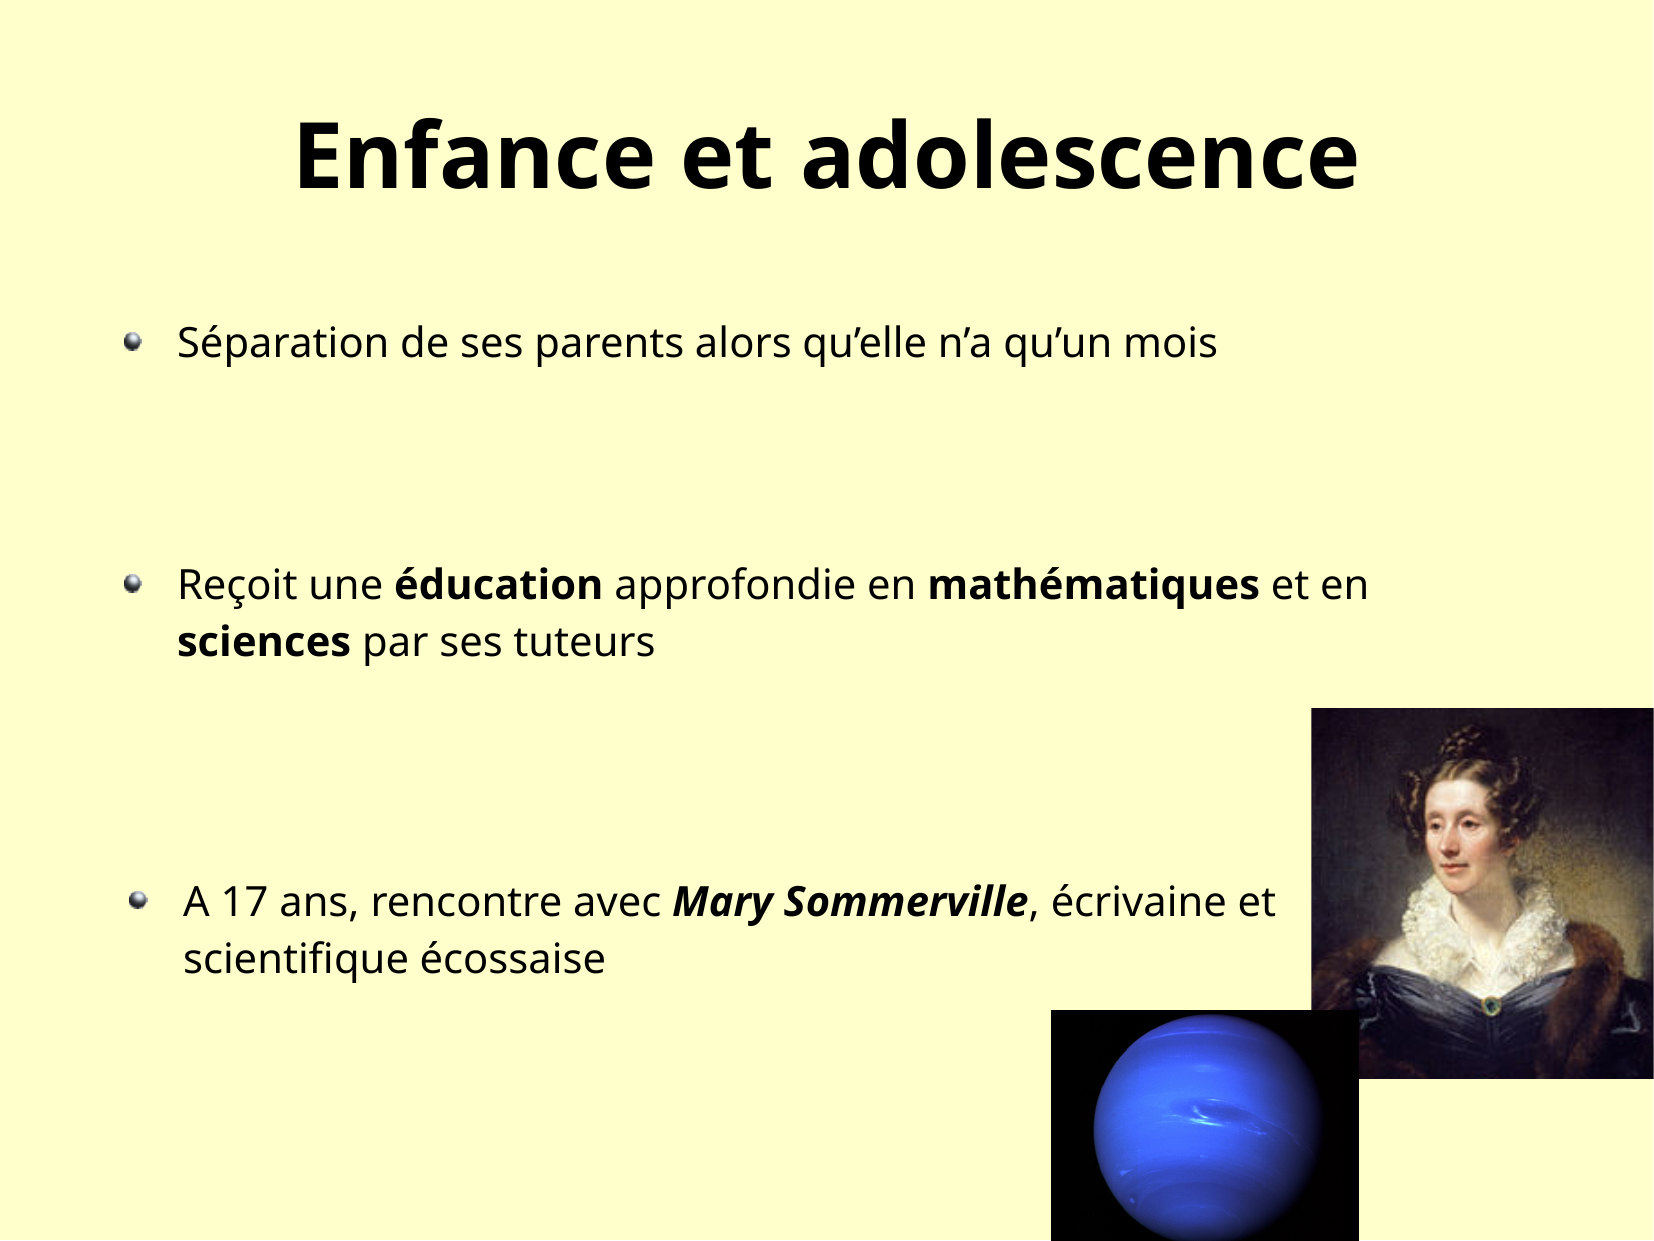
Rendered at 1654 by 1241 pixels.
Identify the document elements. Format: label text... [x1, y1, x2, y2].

list A 17 ans, rencontre avec Mary Sommerville, écrivaine et scientifique écossaise [112, 785, 1311, 1046]
list Reçoit une éducation approfondie en mathématiques et en sciences par ses tuteurs [106, 555, 1400, 733]
picture [1051, 708, 1654, 1241]
list Séparation de ses parents alors qu’elle n’a qu’un mois [106, 312, 1400, 461]
title Enfance et adolescence [82, 49, 1571, 257]
